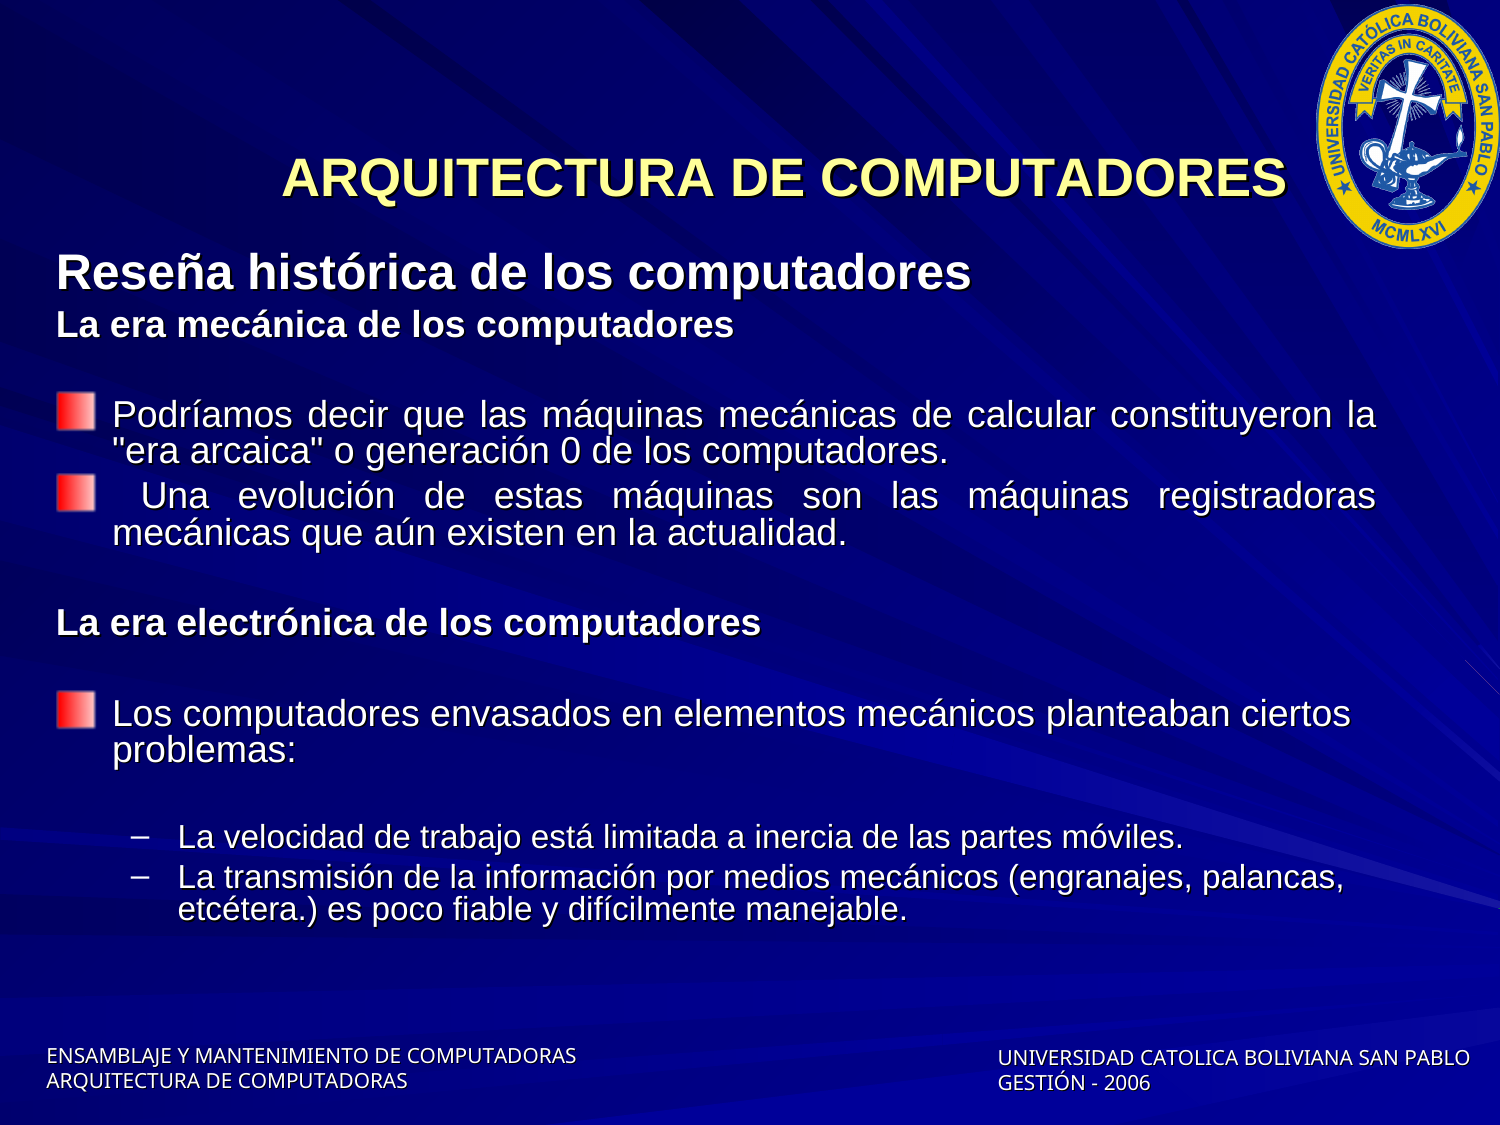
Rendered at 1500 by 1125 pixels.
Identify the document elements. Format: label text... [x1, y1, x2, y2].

title [75, 30, 1426, 184]
picture [1316, 4, 1500, 249]
list Reseña histórica de los computadores La era mecánica de los computadores Podríamos decir que las máquinas mecánicas de calcular constituyeron la "era arcaica" o generación 0 de los computadores. Una evolución de estas máquinas son las máquinas registradoras mecánicas que aún existen en la actualidad. La era electrónica de los computadores Los computadores envasados en elementos mecánicos planteaban ciertos problemas: La velocidad de trabajo está limitada a inercia de las partes móviles. La transmisión de la información por medios mecánicos (engranajes, palancas, etcétera.) es poco fiable y difícilmente manejable. [41, 243, 1392, 986]
text_box ARQUITECTURA DE COMPUTADORES [110, 80, 1461, 269]
